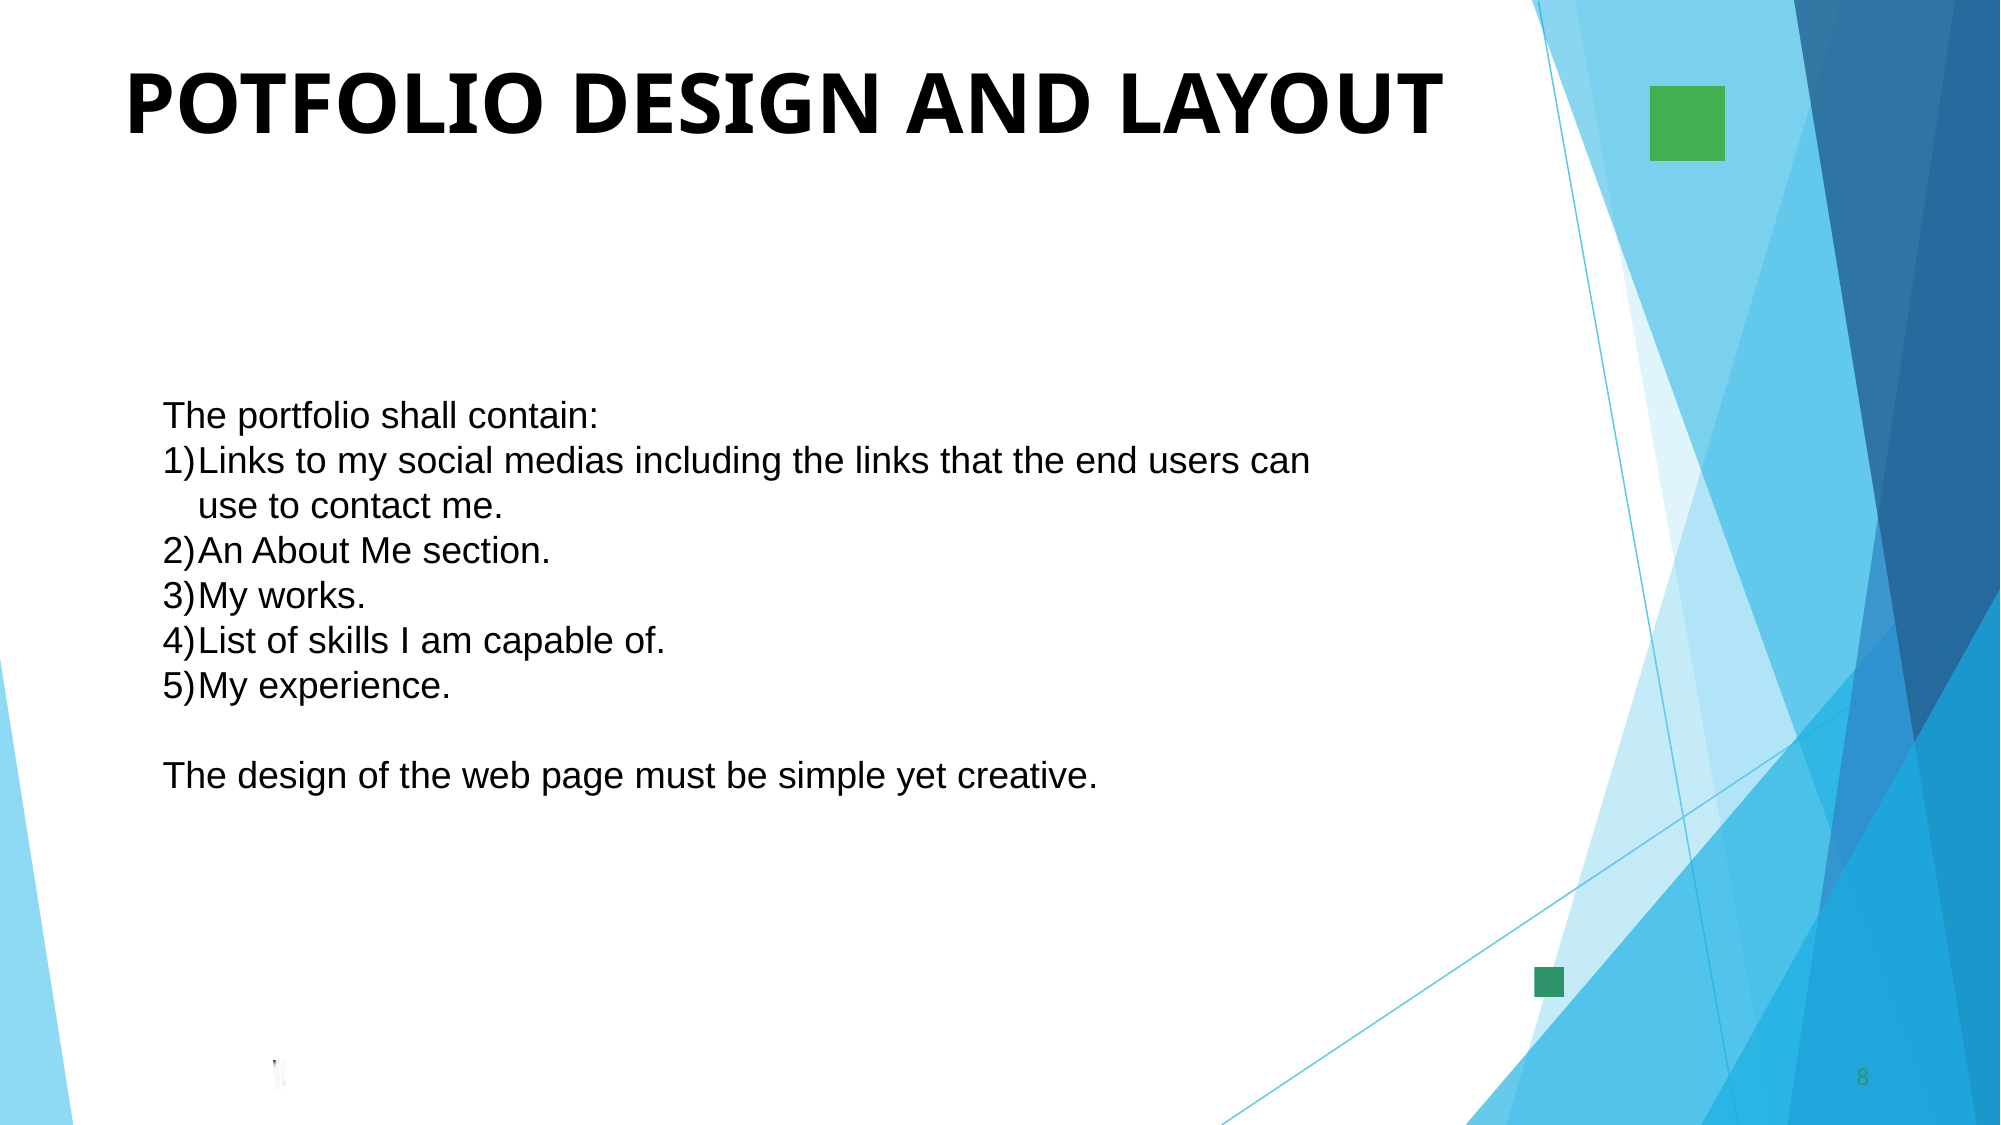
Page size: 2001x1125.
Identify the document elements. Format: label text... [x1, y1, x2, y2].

text_box The portfolio shall contain: Links to my social medias including the links that the end users can use to contact me. An About Me section. My works. List of skills I am capable of. My experience. The design of the web page must be simple yet creative. [147, 383, 1359, 804]
text_box [1534, 967, 1564, 997]
text_box <number> [1849, 1061, 1888, 1095]
picture [273, 1060, 286, 1090]
text_box POTFOLIO DESIGN AND LAYOUT [121, 47, 1564, 150]
text_box [1649, 86, 1725, 161]
